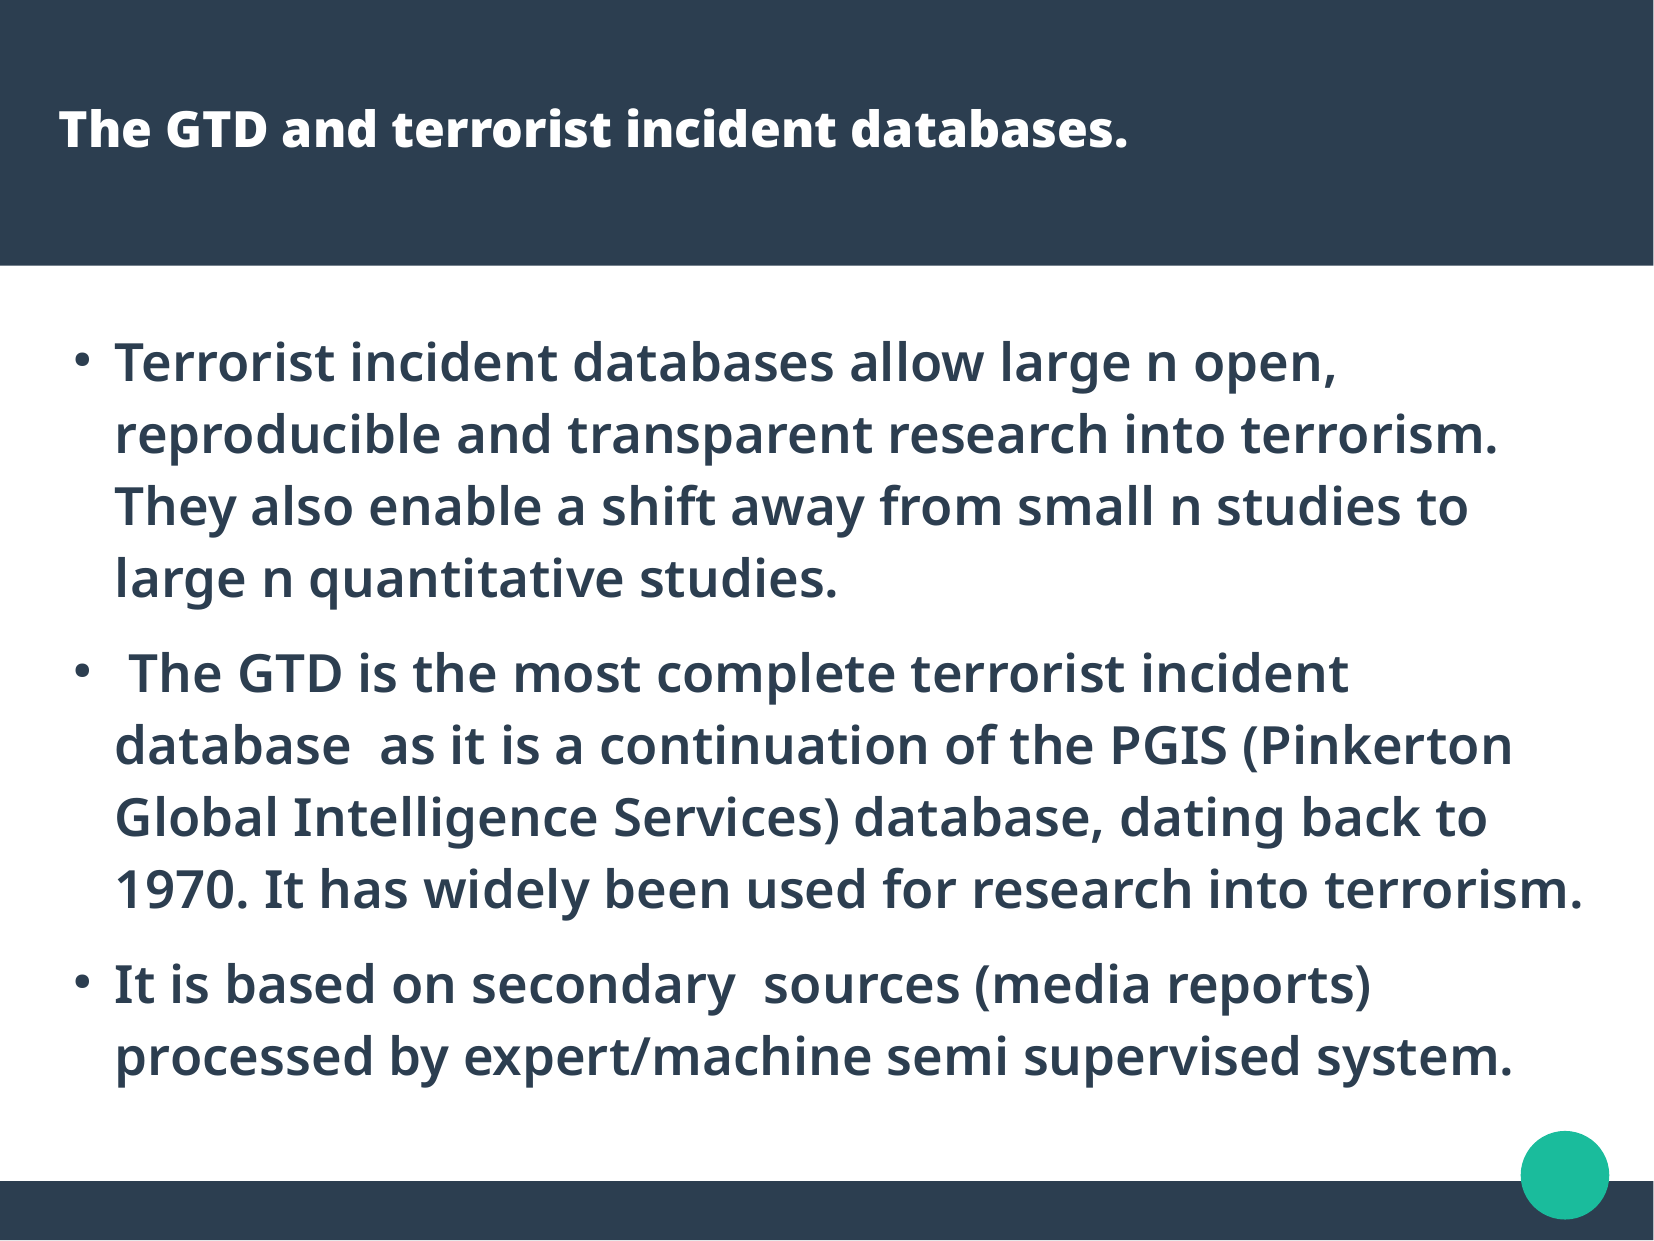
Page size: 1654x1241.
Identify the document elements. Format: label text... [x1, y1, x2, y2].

list Terrorist incident databases allow large n open, reproducible and transparent research into terrorism. They also enable a shift away from small n studies to large n quantitative studies. The GTD is the most complete terrorist incident database as it is a continuation of the PGIS (Pinkerton Global Intelligence Services) database, dating back to 1970. It has widely been used for research into terrorism. It is based on secondary sources (media reports) processed by expert/machine semi supervised system. [59, 324, 1595, 1152]
title The GTD and terrorist incident databases. [59, 49, 1595, 207]
